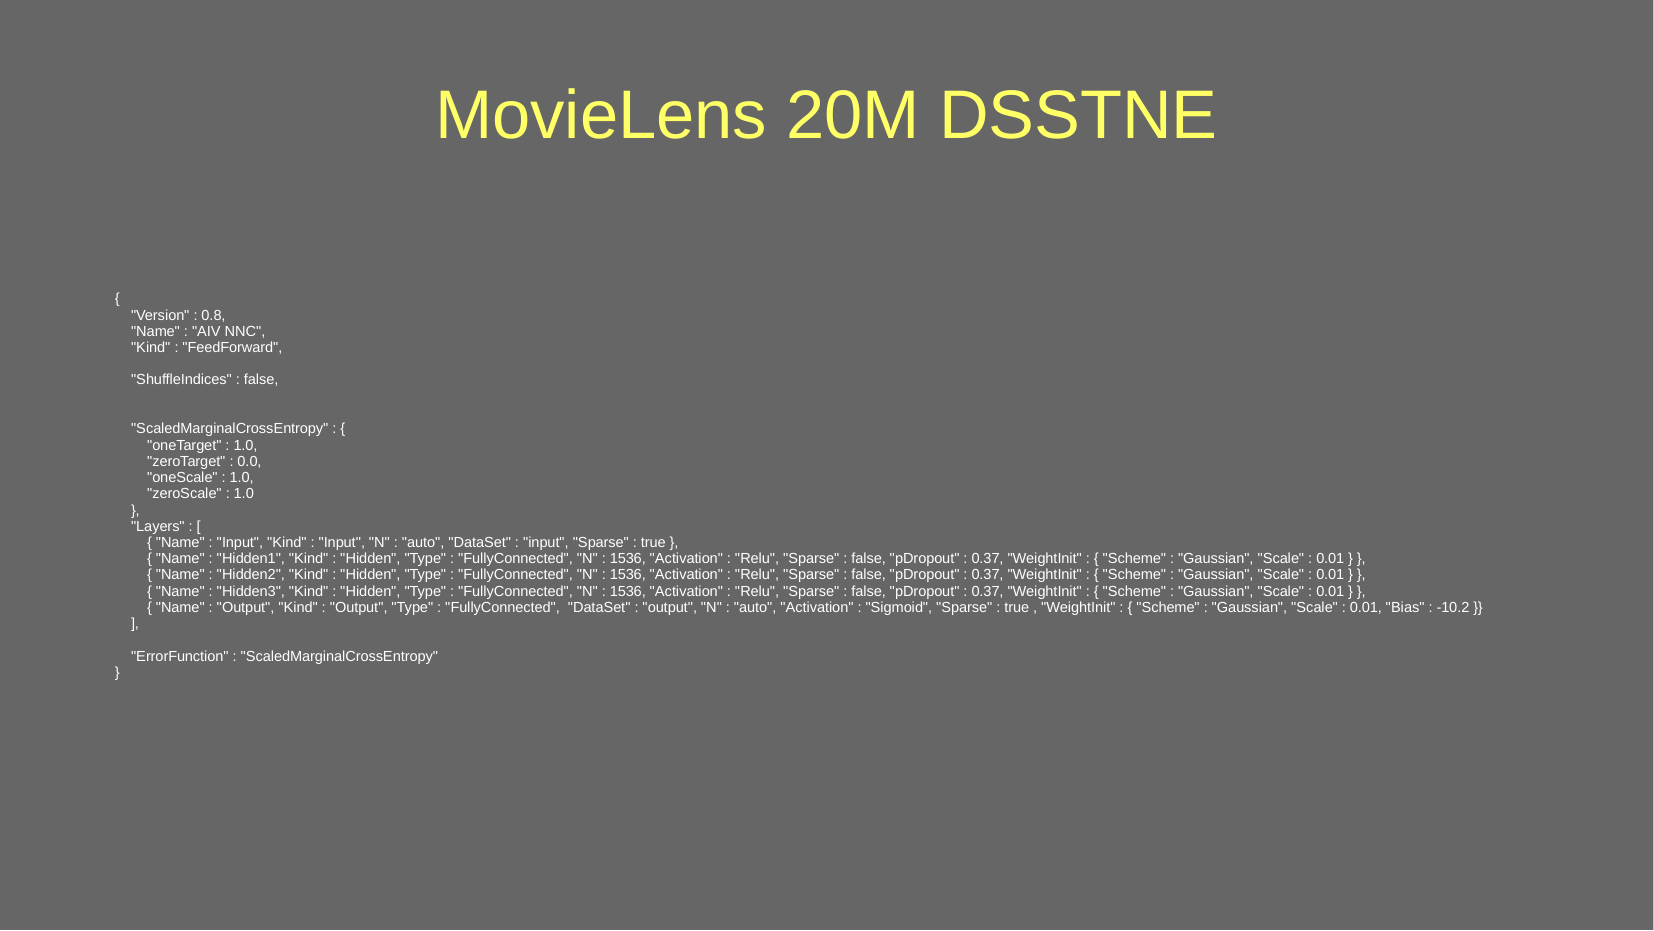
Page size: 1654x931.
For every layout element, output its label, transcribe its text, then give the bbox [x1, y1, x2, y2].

text_box { "Version" : 0.8, "Name" : "AIV NNC", "Kind" : "FeedForward", "ShuffleIndices" : false, "ScaledMarginalCrossEntropy" : { "oneTarget" : 1.0, "zeroTarget" : 0.0, "oneScale" : 1.0, "zeroScale" : 1.0 }, "Layers" : [ { "Name" : "Input", "Kind" : "Input", "N" : "auto", "DataSet" : "input", "Sparse" : true }, { "Name" : "Hidden1", "Kind" : "Hidden", "Type" : "FullyConnected", "N" : 1536, "Activation" : "Relu", "Sparse" : false, "pDropout" : 0.37, "WeightInit" : { "Scheme" : "Gaussian", "Scale" : 0.01 } }, { "Name" : "Hidden2", "Kind" : "Hidden", "Type" : "FullyConnected", "N" : 1536, "Activation" : "Relu", "Sparse" : false, "pDropout" : 0.37, "WeightInit" : { "Scheme" : "Gaussian", "Scale" : 0.01 } }, { "Name" : "Hidden3", "Kind" : "Hidden", "Type" : "FullyConnected", "N" : 1536, "Activation" : "Relu", "Sparse" : false, "pDropout" : 0.37, "WeightInit" : { "Scheme" : "Gaussian", "Scale" : 0.01 } }, { "Name" : "Output", "Kind" : "Output", "Type" : "FullyConnected", "DataSet" : "output", "N" : "auto", "Activation" : "Sigmoid", "Sparse" : true , "WeightInit" : { "Scheme" : "Gaussian", "Scale" : 0.01, "Bias" : -10.2 }} ], "ErrorFunction" : "ScaledMarginalCrossEntropy" } [100, 283, 1571, 931]
title MovieLens 20M DSSTNE [82, 36, 1571, 193]
